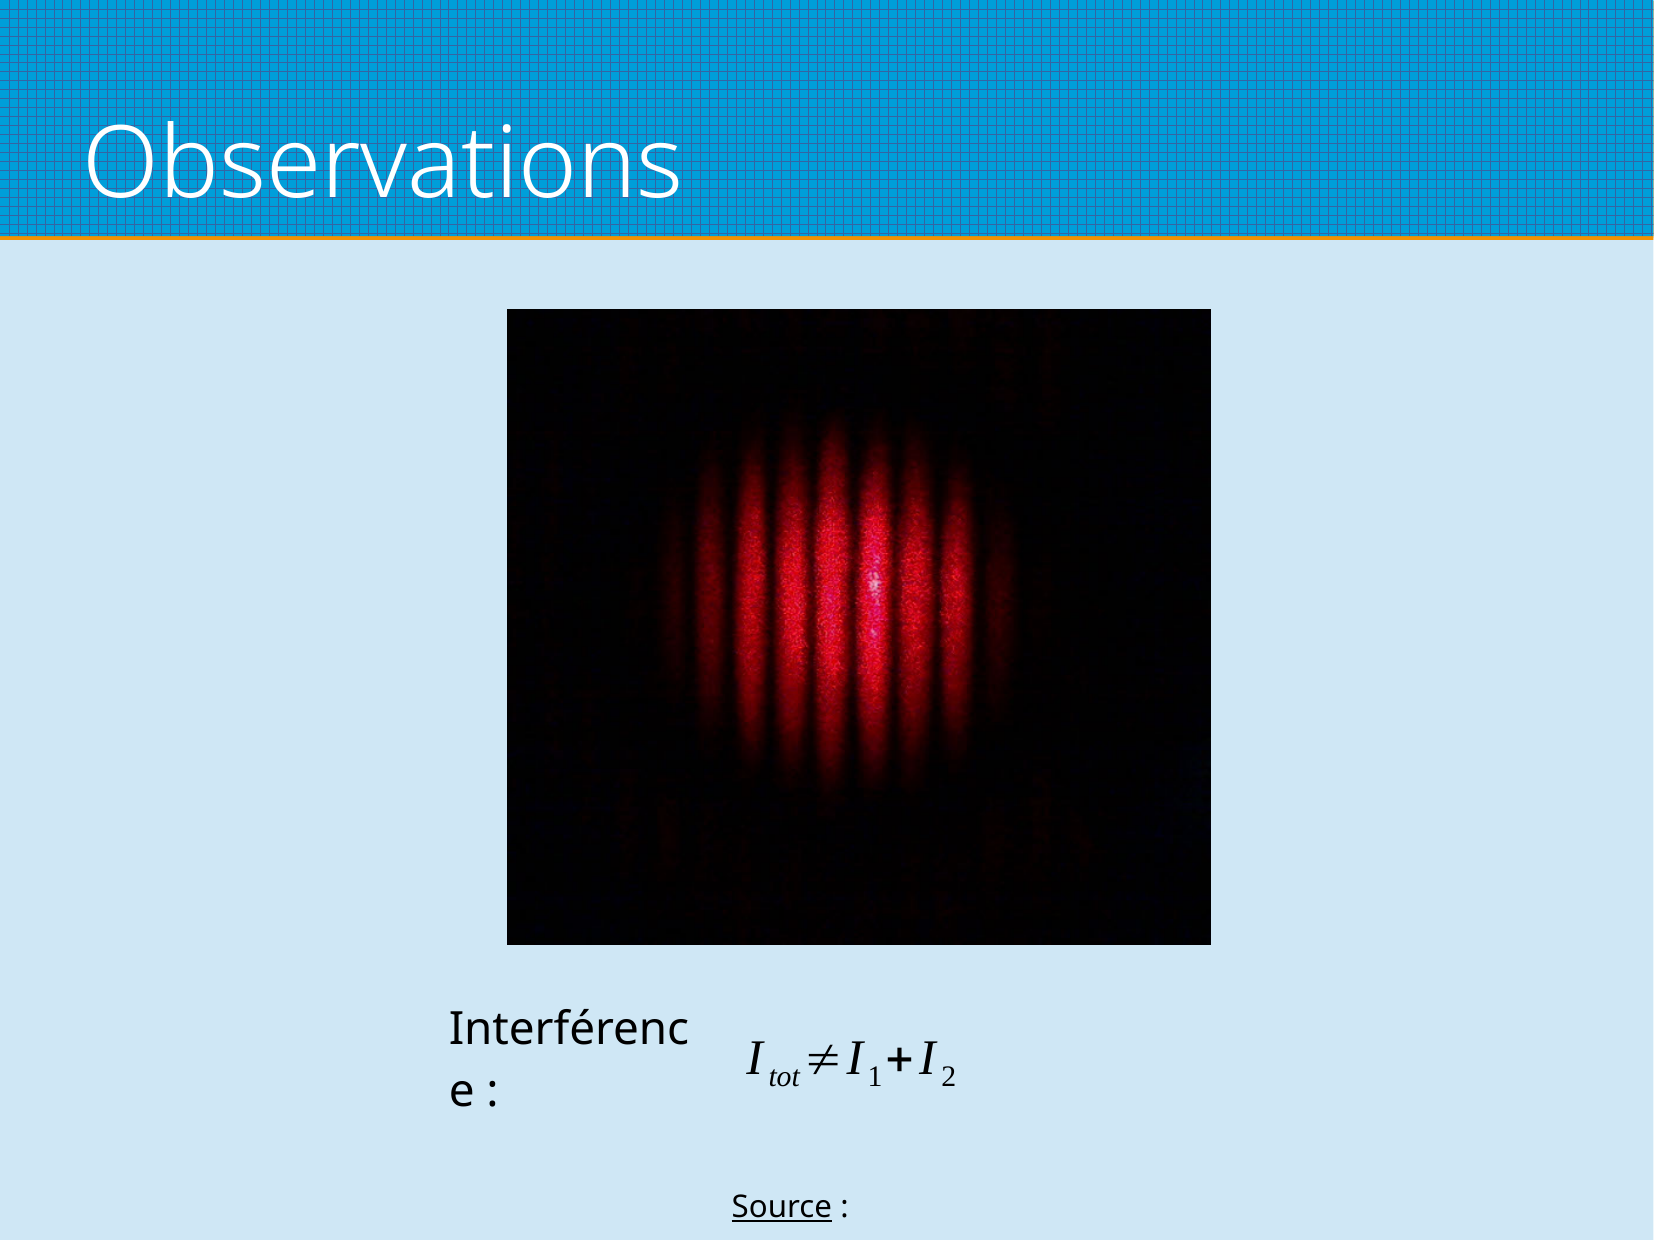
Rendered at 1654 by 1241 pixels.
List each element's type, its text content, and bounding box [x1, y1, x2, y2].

text_box Source : [725, 1179, 1654, 1232]
text_box Interférence : [442, 1023, 709, 1093]
chart [738, 1029, 962, 1093]
picture [507, 309, 1211, 945]
title Observations [82, 19, 1571, 227]
